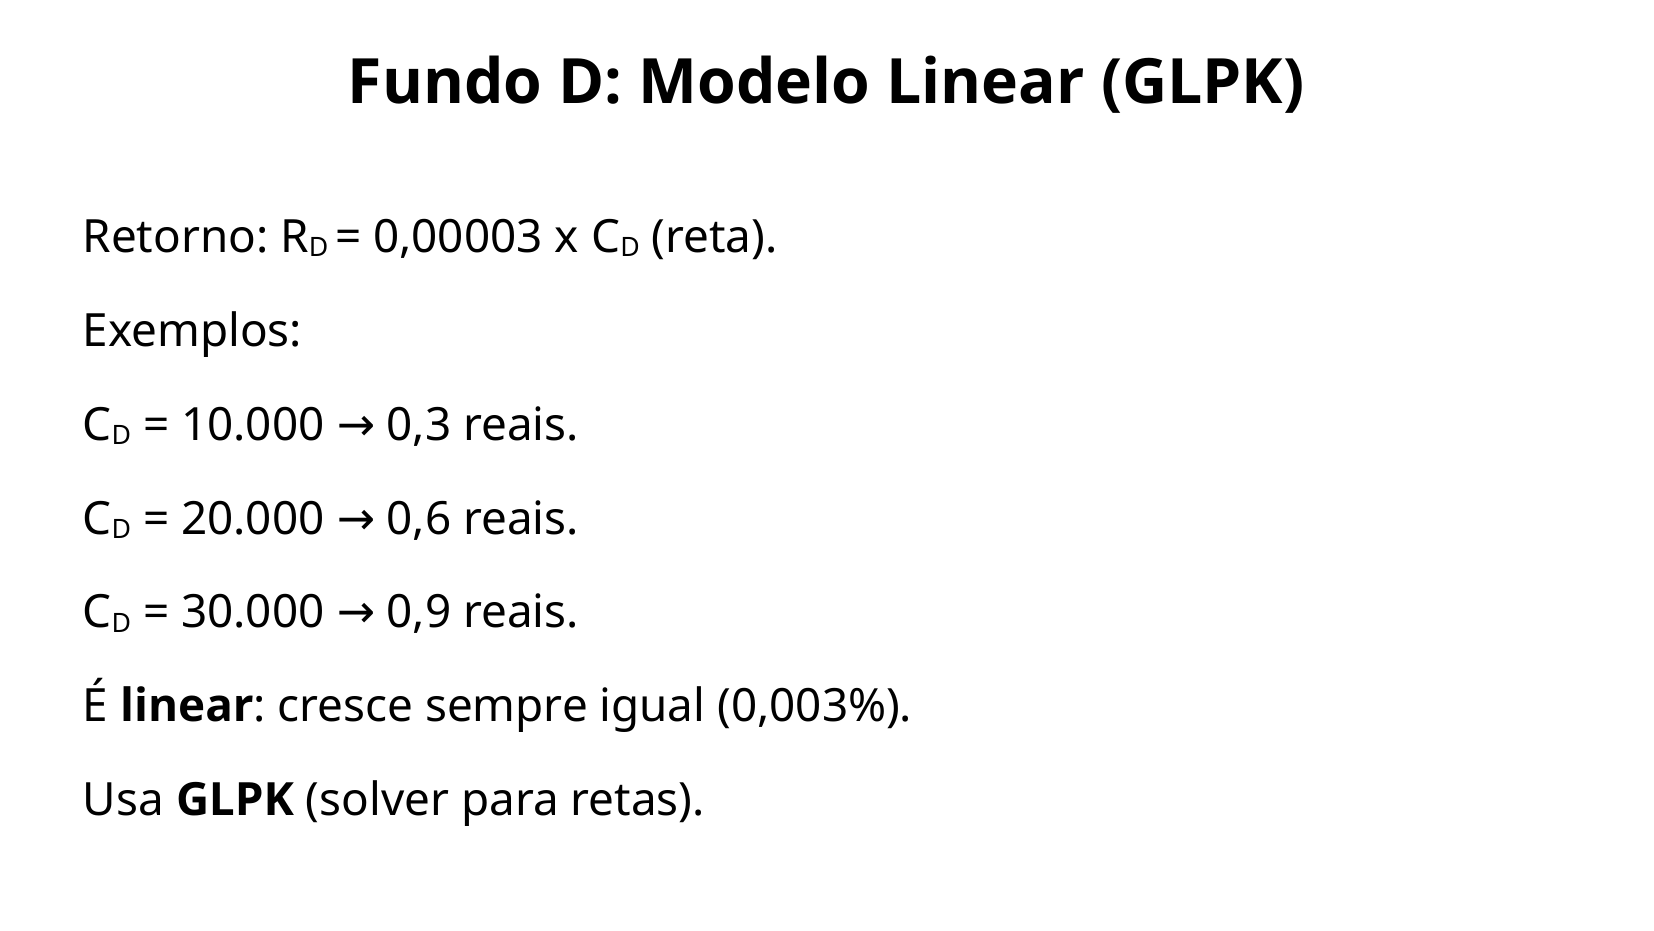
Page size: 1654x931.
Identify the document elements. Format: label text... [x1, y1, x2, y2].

subtitle Retorno: RD = 0,00003 x CD (reta). Exemplos: CD = 10.000 → 0,3 reais. CD = 20.000 → 0,6 reais. CD = 30.000 → 0,9 reais. É linear: cresce sempre igual (0,003%). Usa GLPK (solver para retas). [82, 172, 1571, 845]
title Fundo D: Modelo Linear (GLPK) [82, 37, 1571, 172]
